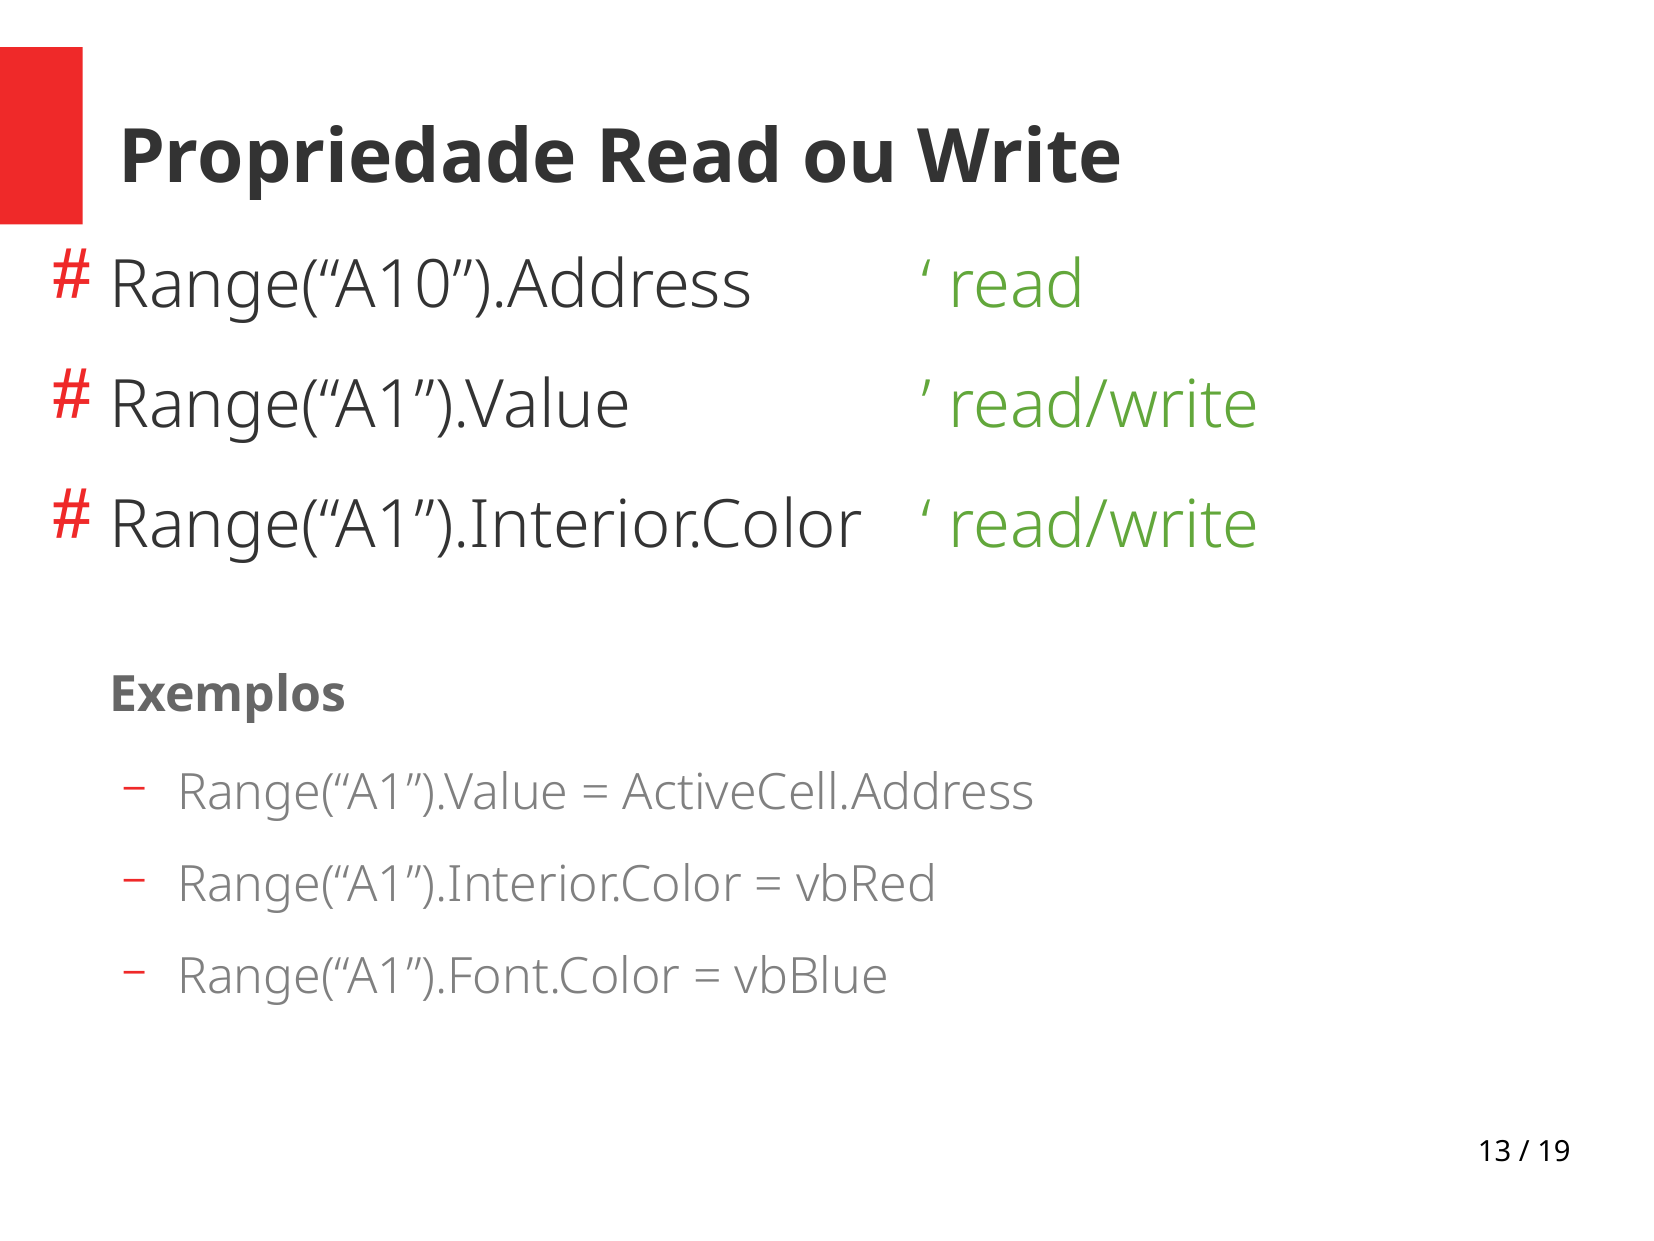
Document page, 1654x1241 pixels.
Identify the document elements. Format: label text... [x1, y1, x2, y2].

list Range(“A10”).Address ‘ read Range(“A1”).Value ’ read/write Range(“A1”).Interior.Color ‘ read/write Exemplos Range(“A1”).Value = ActiveCell.Address Range(“A1”).Interior.Color = vbRed Range(“A1”).Font.Color = vbBlue [35, 236, 1607, 1111]
title Propriedade Read ou Write [118, 49, 1571, 236]
